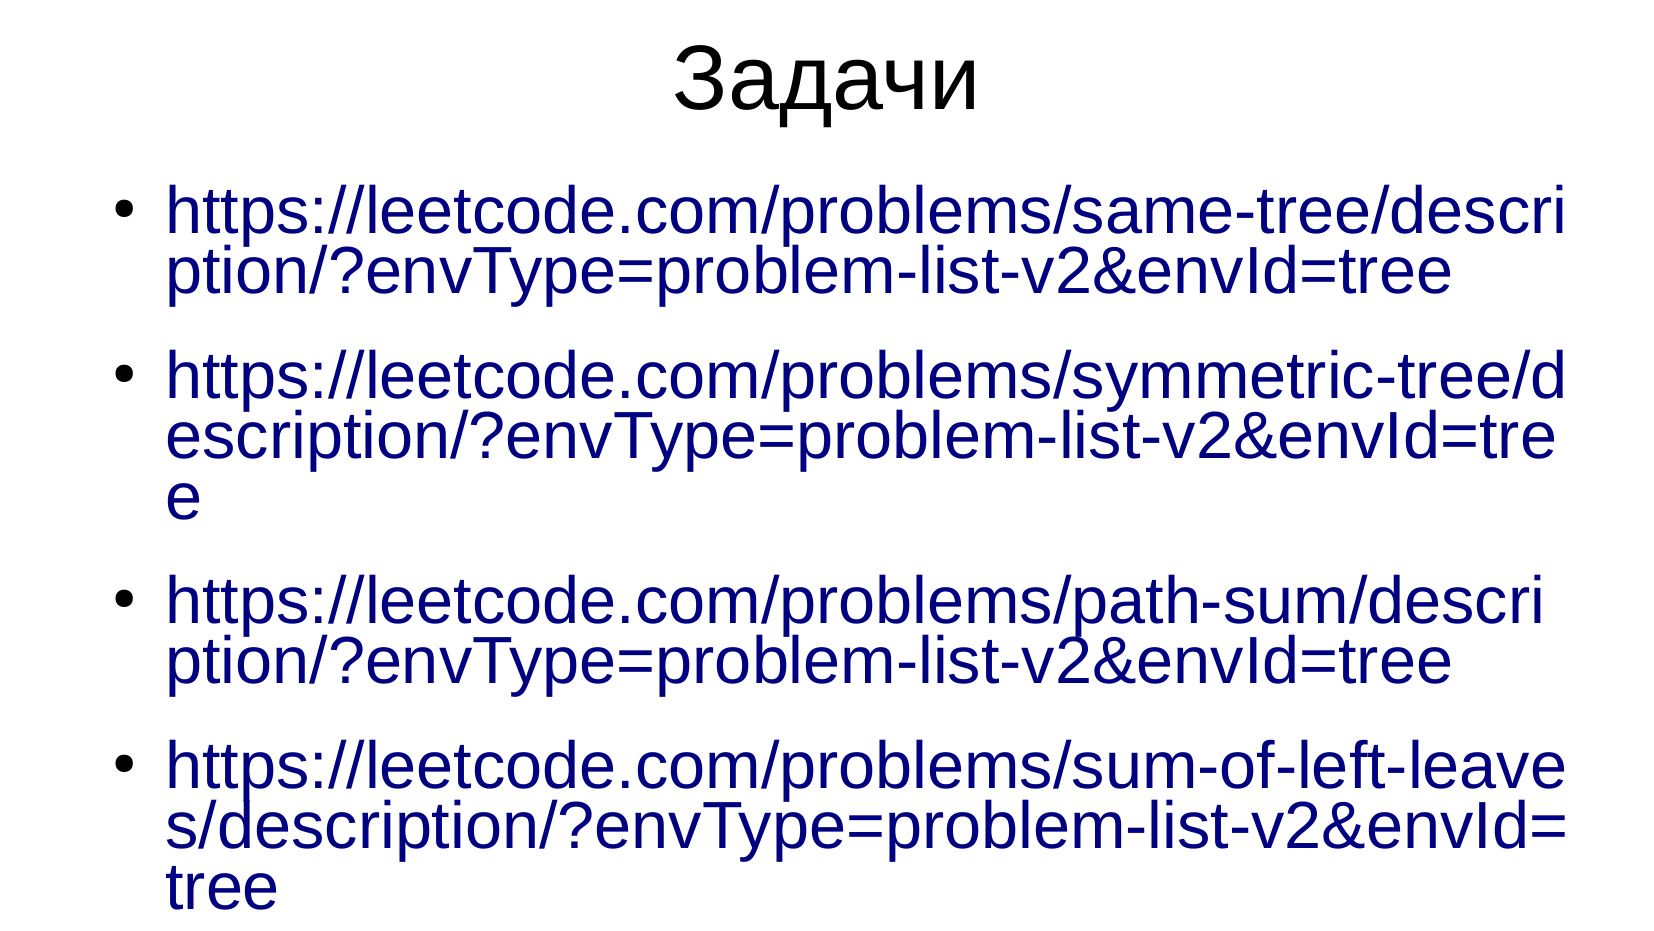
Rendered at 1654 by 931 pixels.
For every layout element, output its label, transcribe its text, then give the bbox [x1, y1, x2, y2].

title Задачи [82, 0, 1571, 156]
list https://leetcode.com/problems/same-tree/description/?envType=problem-list-v2&envId=tree https://leetcode.com/problems/symmetric-tree/description/?envType=problem-list-v2&envId=tree https://leetcode.com/problems/path-sum/description/?envType=problem-list-v2&envId=tree https://leetcode.com/problems/sum-of-left-leaves/description/?envType=problem-list-v2&envId=tree [94, 173, 1583, 931]
